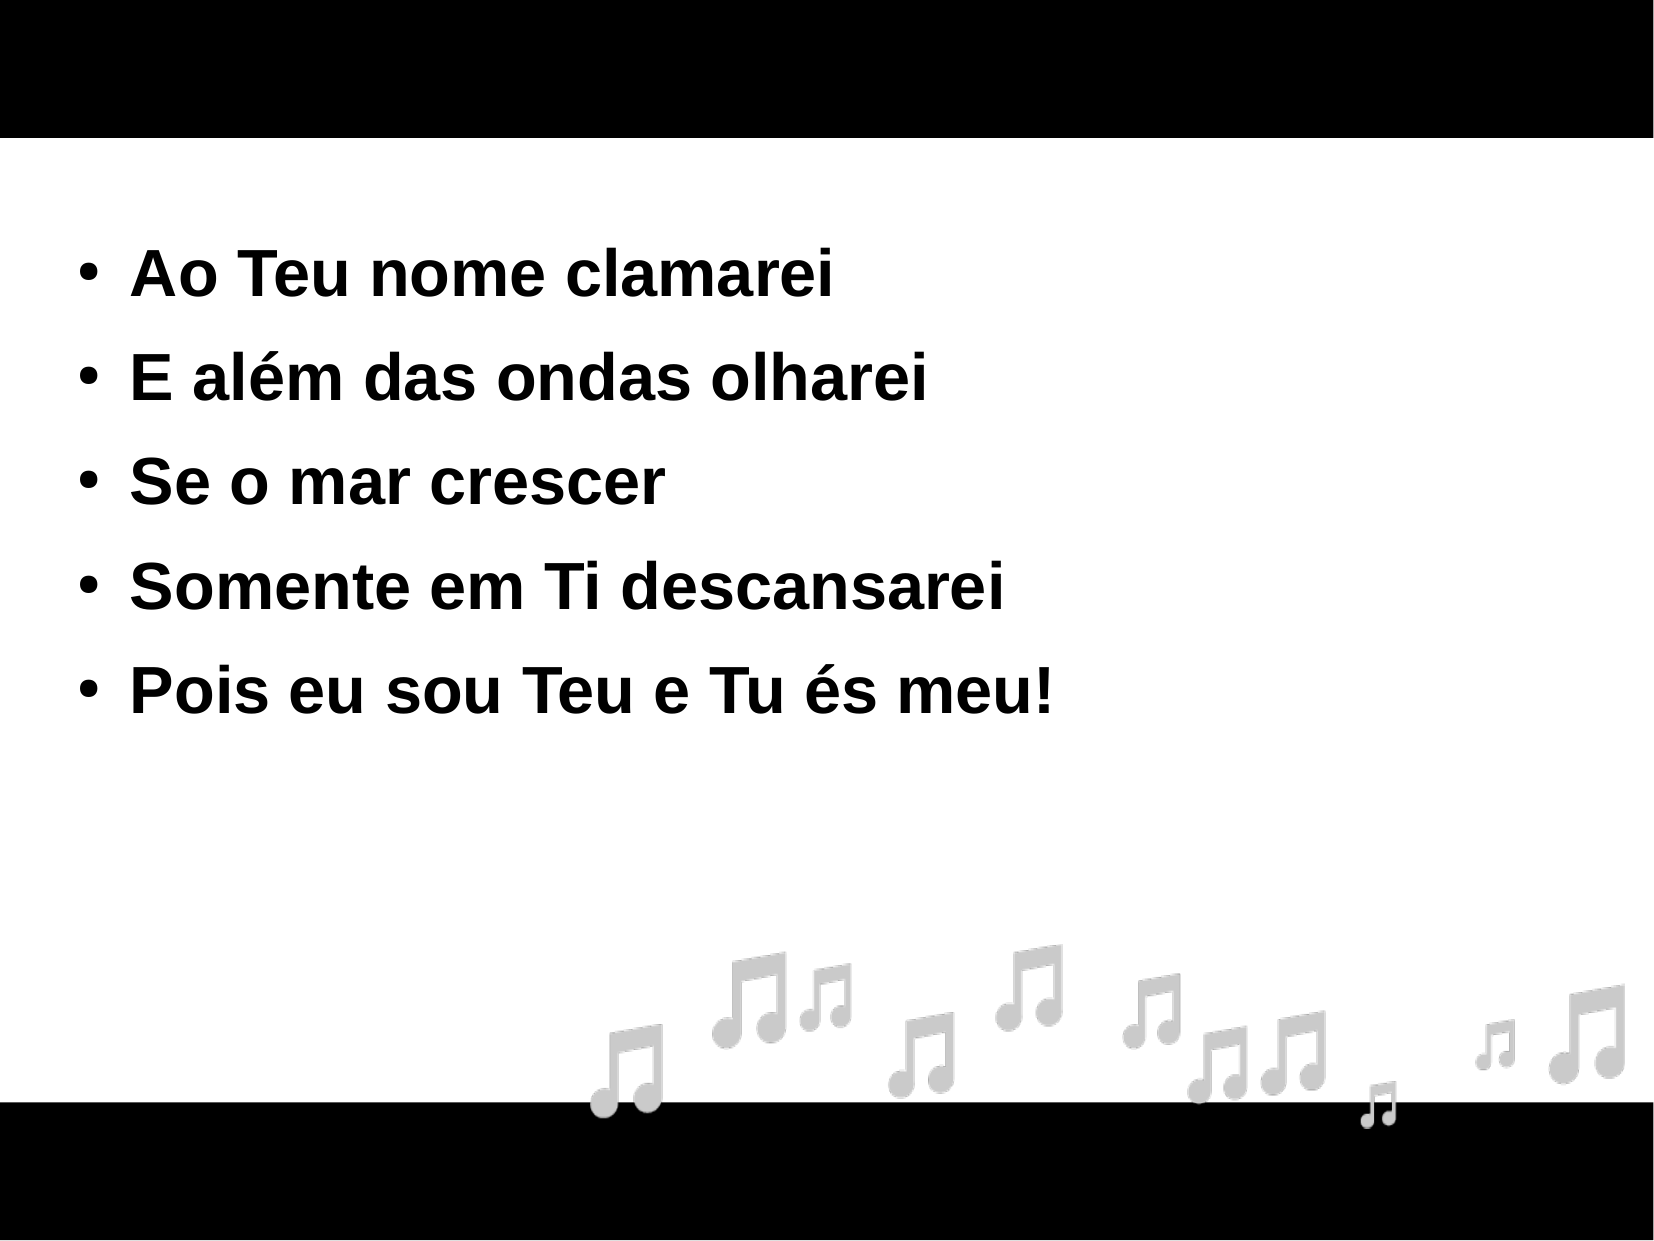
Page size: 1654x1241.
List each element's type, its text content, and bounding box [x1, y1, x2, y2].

list Ao Teu nome clamarei E além das ondas olharei Se o mar crescer Somente em Ti descansarei Pois eu sou Teu e Tu és meu! [59, 236, 1595, 1024]
